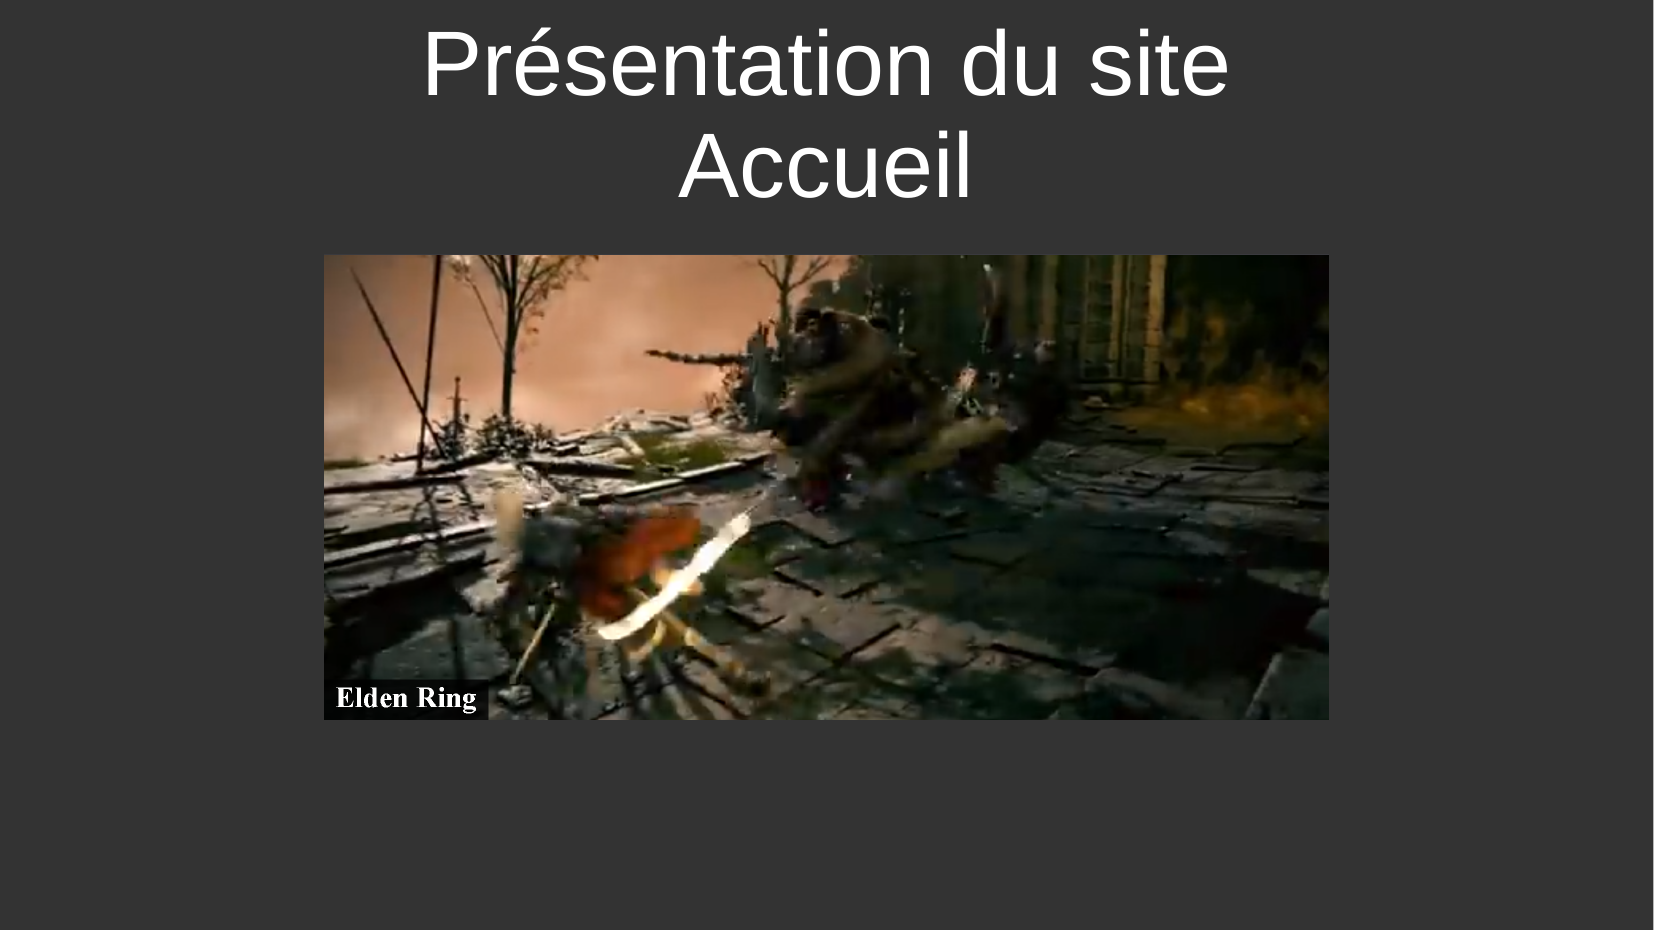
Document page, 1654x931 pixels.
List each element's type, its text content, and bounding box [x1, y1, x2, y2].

picture [324, 254, 1329, 720]
title Présentation du site Accueil [82, 12, 1571, 218]
